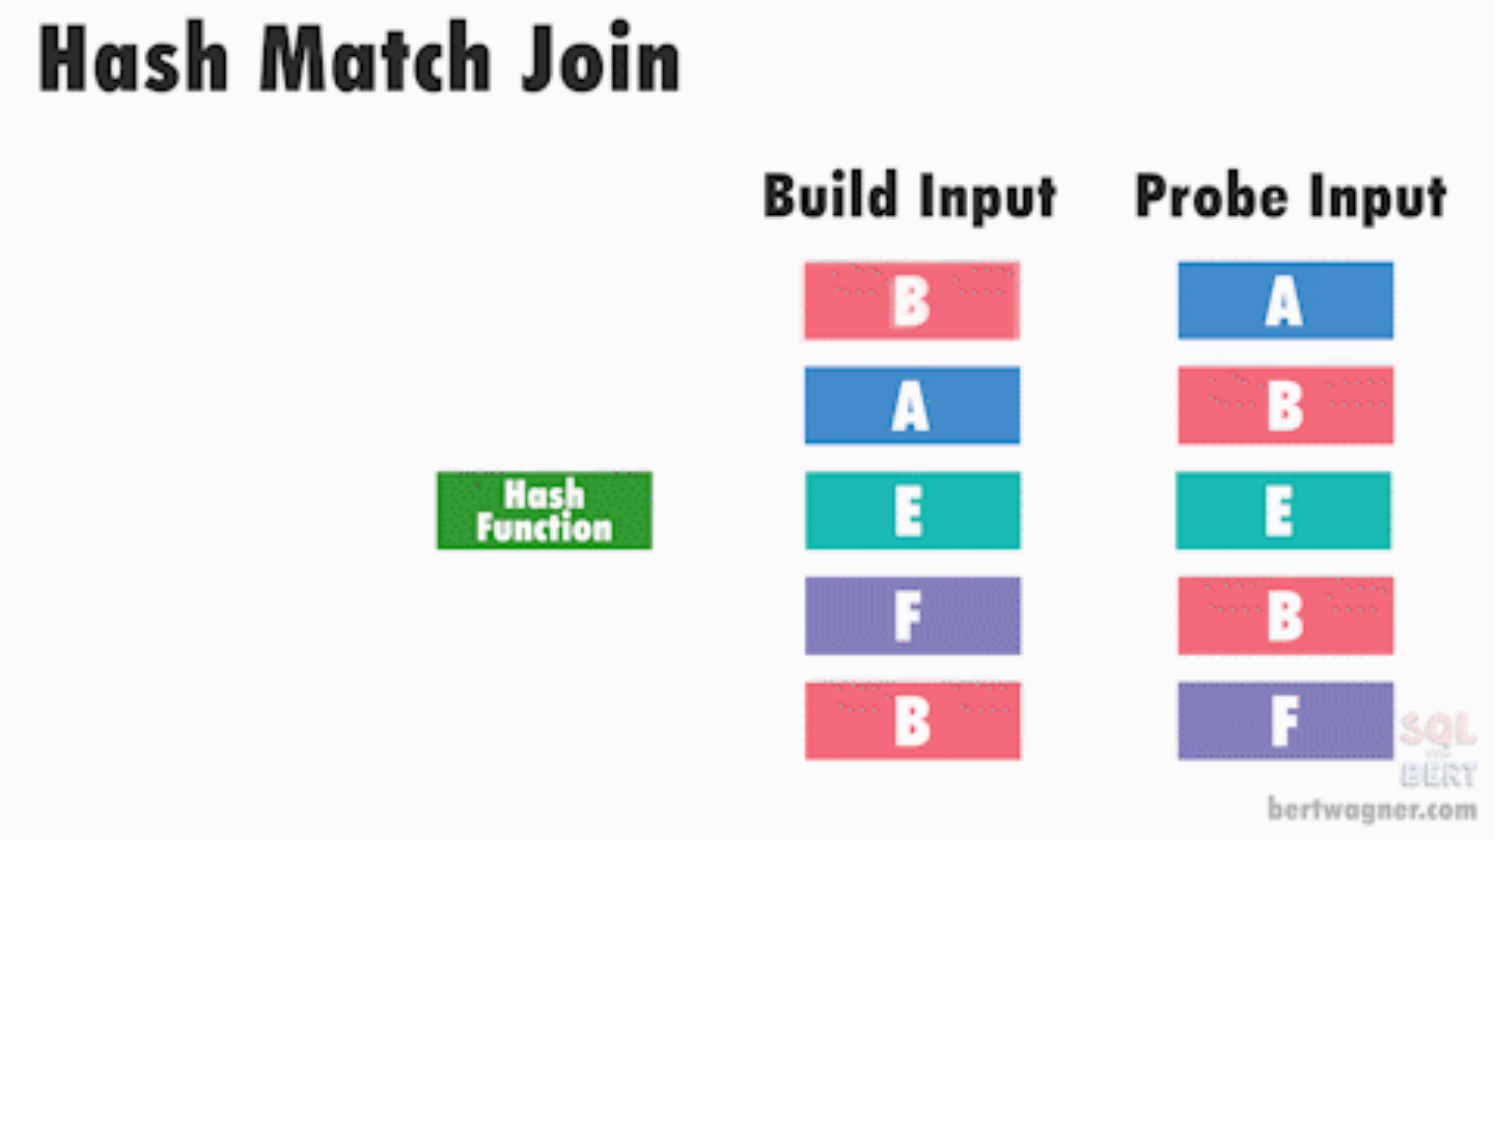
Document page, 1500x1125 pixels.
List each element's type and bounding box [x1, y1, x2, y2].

picture [0, 0, 1494, 841]
